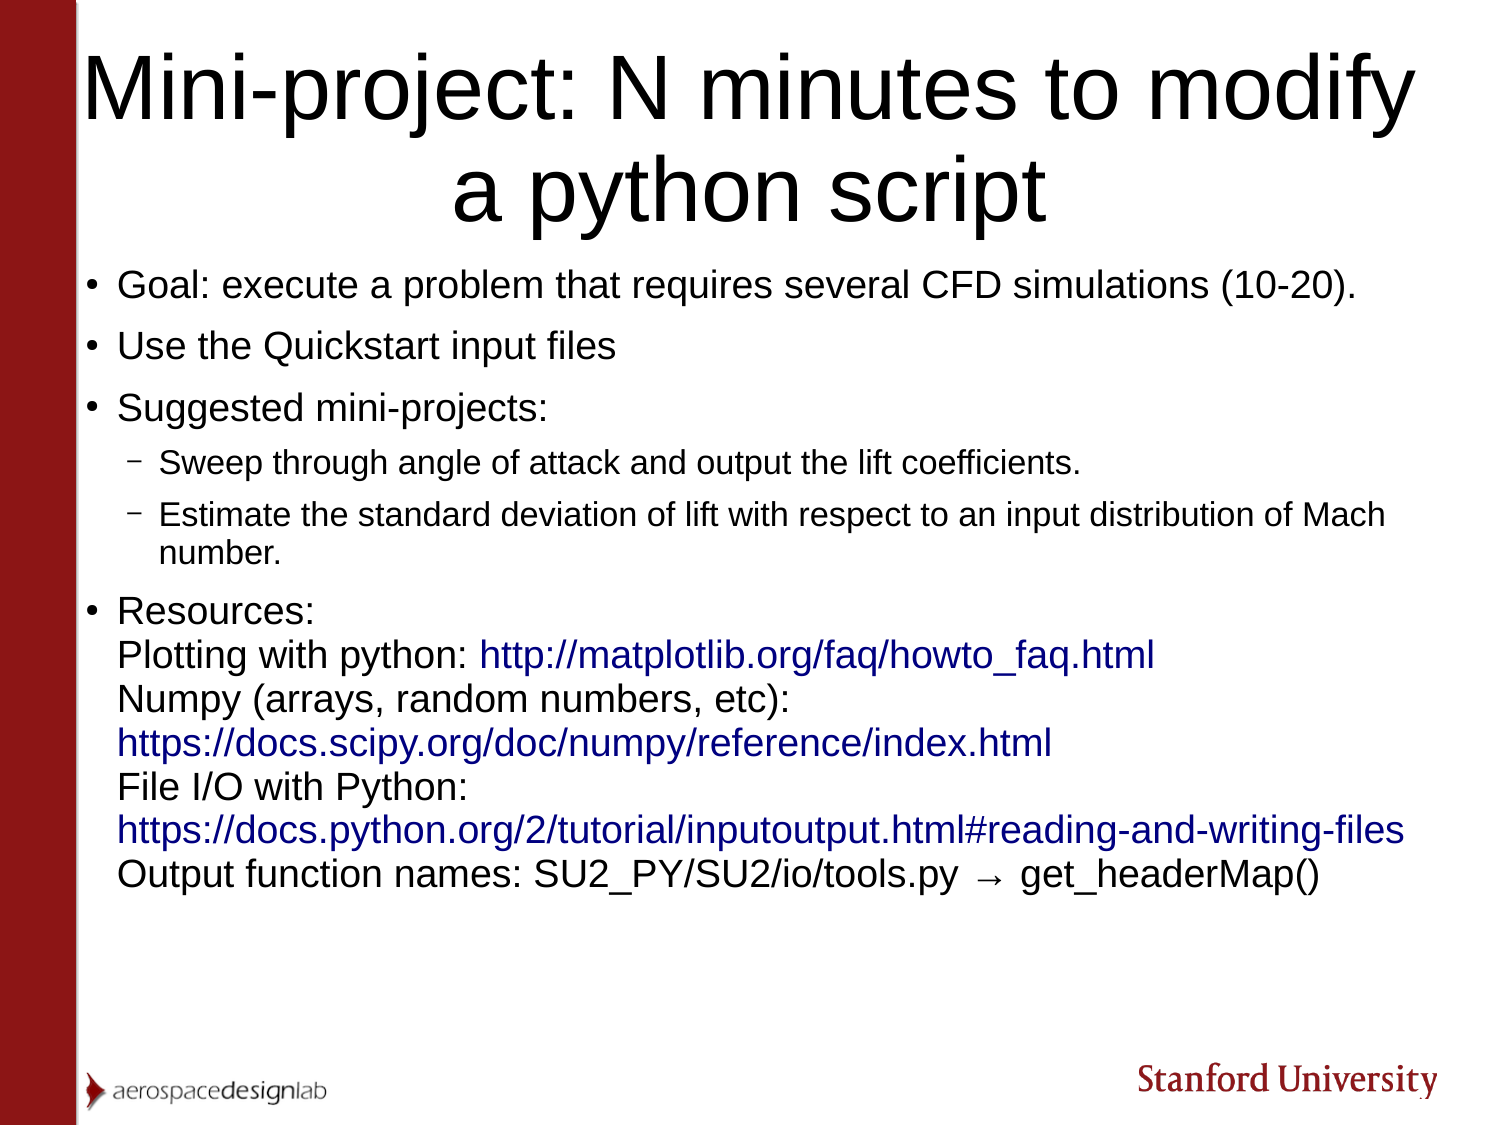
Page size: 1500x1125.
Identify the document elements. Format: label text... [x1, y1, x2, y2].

picture [82, 1071, 330, 1112]
title Mini-project: N minutes to modify a python script [75, 36, 1425, 242]
list Goal: execute a problem that requires several CFD simulations (10-20). Use the Quickstart input files Suggested mini-projects: Sweep through angle of attack and output the lift coefficients. Estimate the standard deviation of lift with respect to an input distribution of Mach number. Resources: Plotting with python: http://matplotlib.org/faq/howto_faq.html Numpy (arrays, random numbers, etc): https://docs.scipy.org/doc/numpy/reference/index.html File I/O with Python: https://docs.python.org/2/tutorial/inputoutput.html#reading-and-writing-files Output function names: SU2_PY/SU2/io/tools.py → get_headerMap() [75, 263, 1425, 916]
